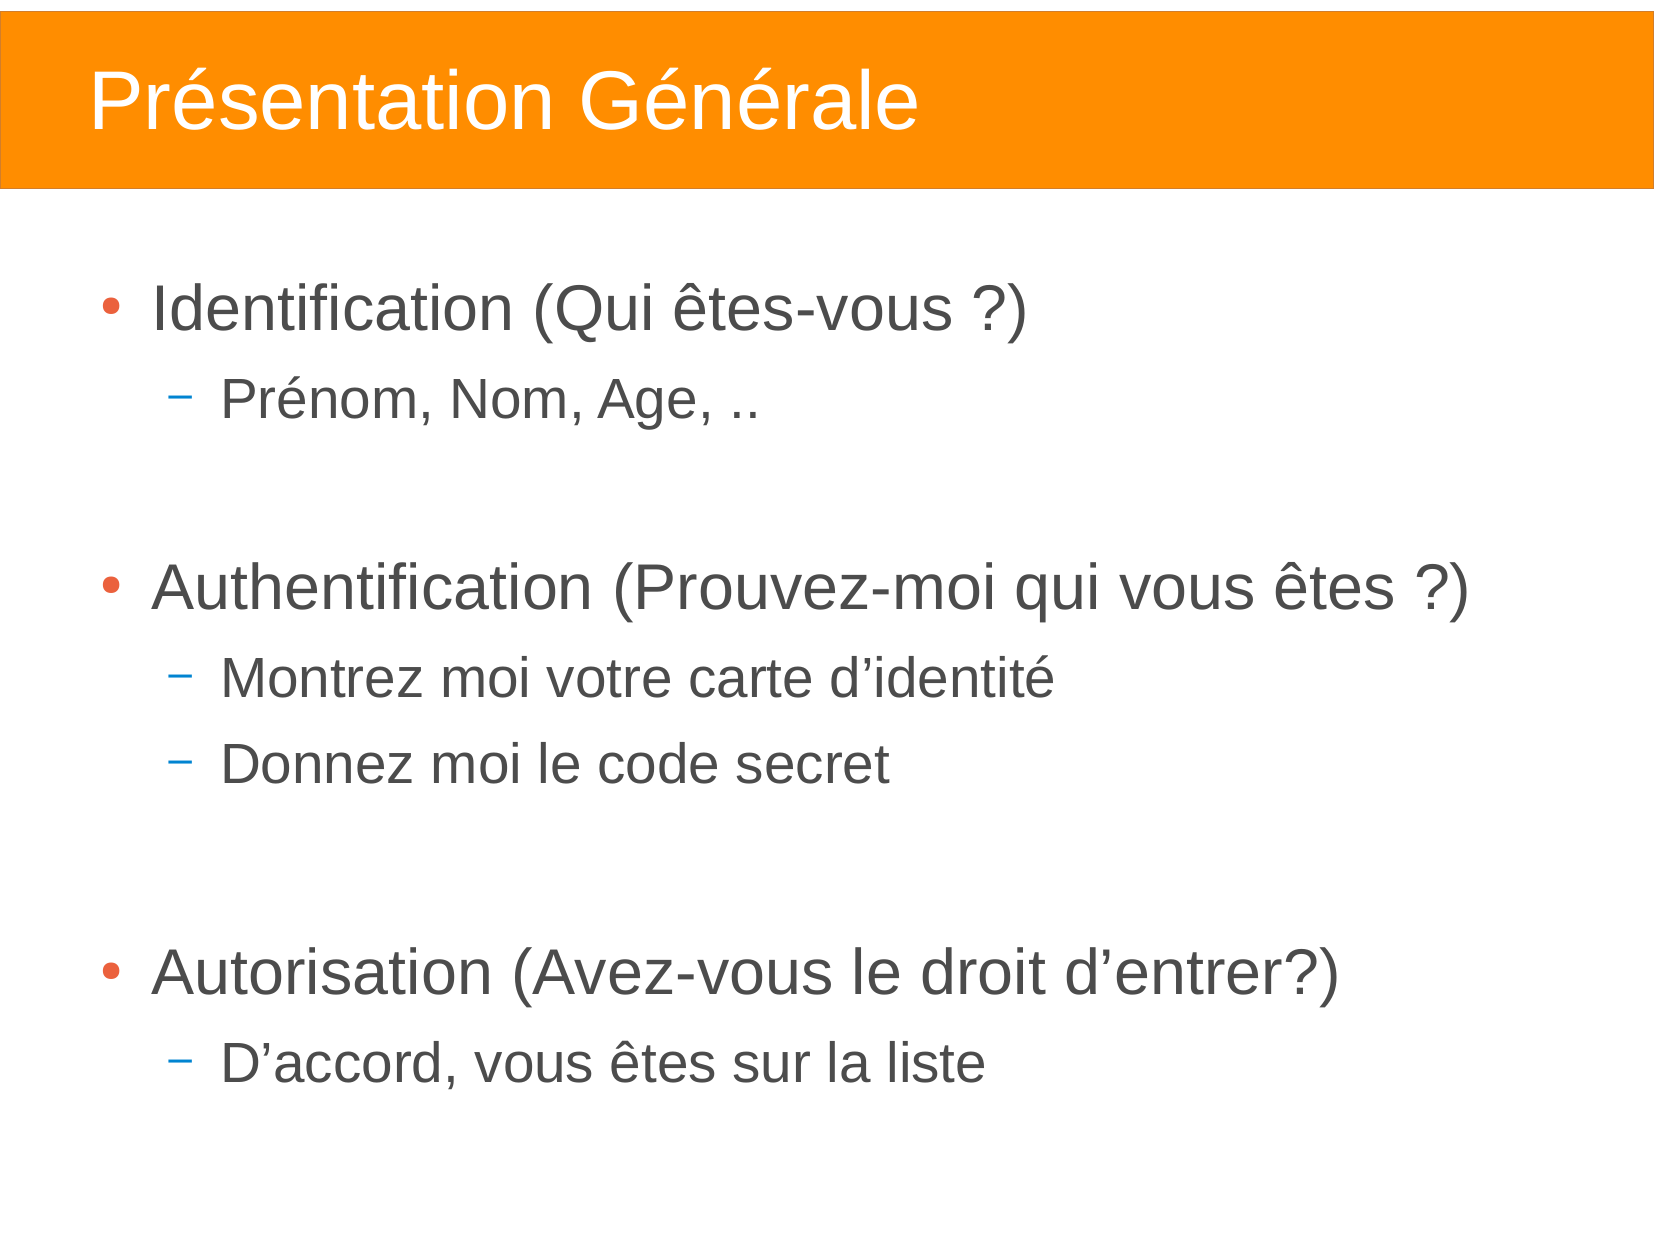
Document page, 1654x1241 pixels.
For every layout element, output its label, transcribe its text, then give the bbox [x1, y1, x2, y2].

title Présentation Générale [0, 11, 1654, 189]
list Identification (Qui êtes-vous ?) Prénom, Nom, Age, .. Authentification (Prouvez-moi qui vous êtes ?) Montrez moi votre carte d’identité Donnez moi le code secret Autorisation (Avez-vous le droit d’entrer?) D’accord, vous êtes sur la liste [82, 271, 1571, 1099]
